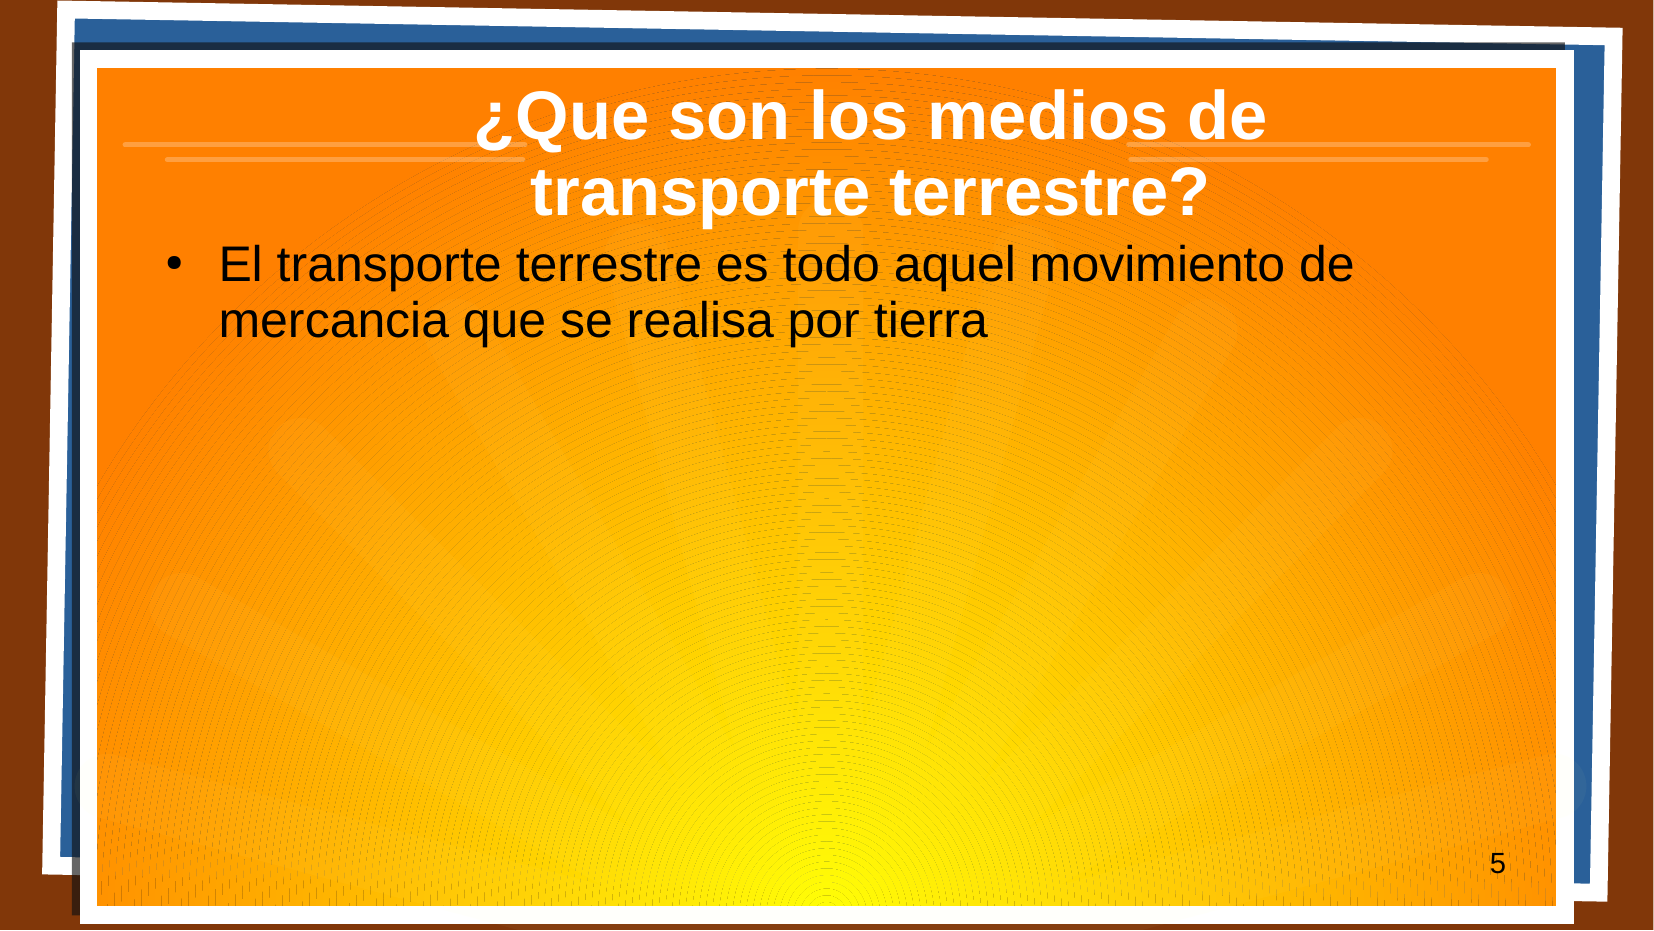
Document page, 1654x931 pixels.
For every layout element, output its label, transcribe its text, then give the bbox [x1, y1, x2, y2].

list El transporte terrestre es todo aquel movimiento de mercancia que se realisa por tierra [147, 236, 1506, 827]
title ¿Que son los medios de transporte terrestre? [472, 0, 1270, 236]
